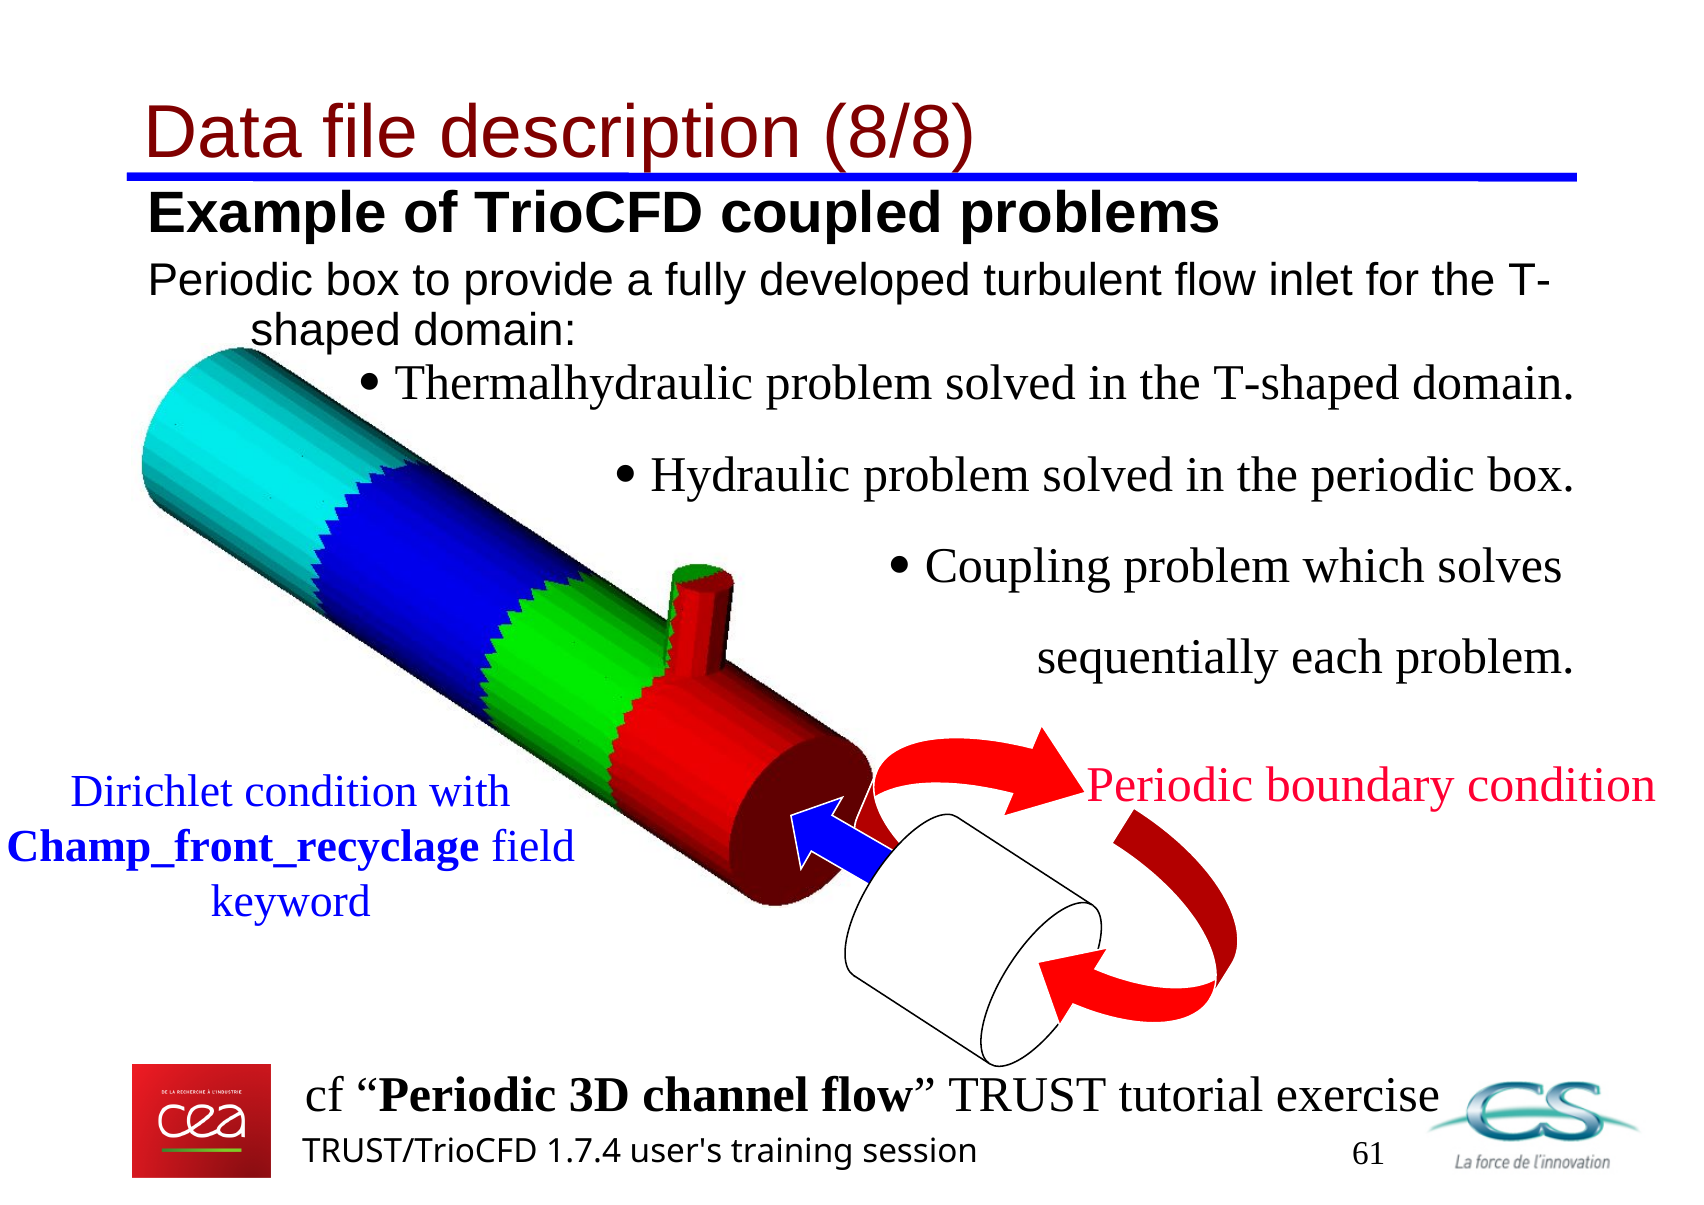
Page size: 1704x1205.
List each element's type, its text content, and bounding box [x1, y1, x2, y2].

list Example of TrioCFD coupled problems Periodic box to provide a fully developed turbulent flow inlet for the T- shaped domain: [131, 174, 1580, 364]
picture [1423, 1072, 1648, 1179]
text_box [790, 737, 1238, 1053]
text_box Dirichlet condition with Champ_front_recyclage field keyword [0, 753, 658, 934]
text_box [1034, 725, 1054, 743]
text_box  Thermalhydraulic problem solved in the T-shaped domain.  Hydraulic problem solved in the periodic box.  Coupling problem which solves sequentially each problem. [113, 342, 1591, 692]
text_box Periodic boundary condition [1005, 743, 1704, 820]
title Data file description (8/8) [127, 39, 1577, 172]
text_box cf “Periodic 3D channel flow” TRUST tutorial exercise [139, 1053, 1456, 1129]
picture [132, 1064, 271, 1178]
picture [131, 692, 876, 908]
